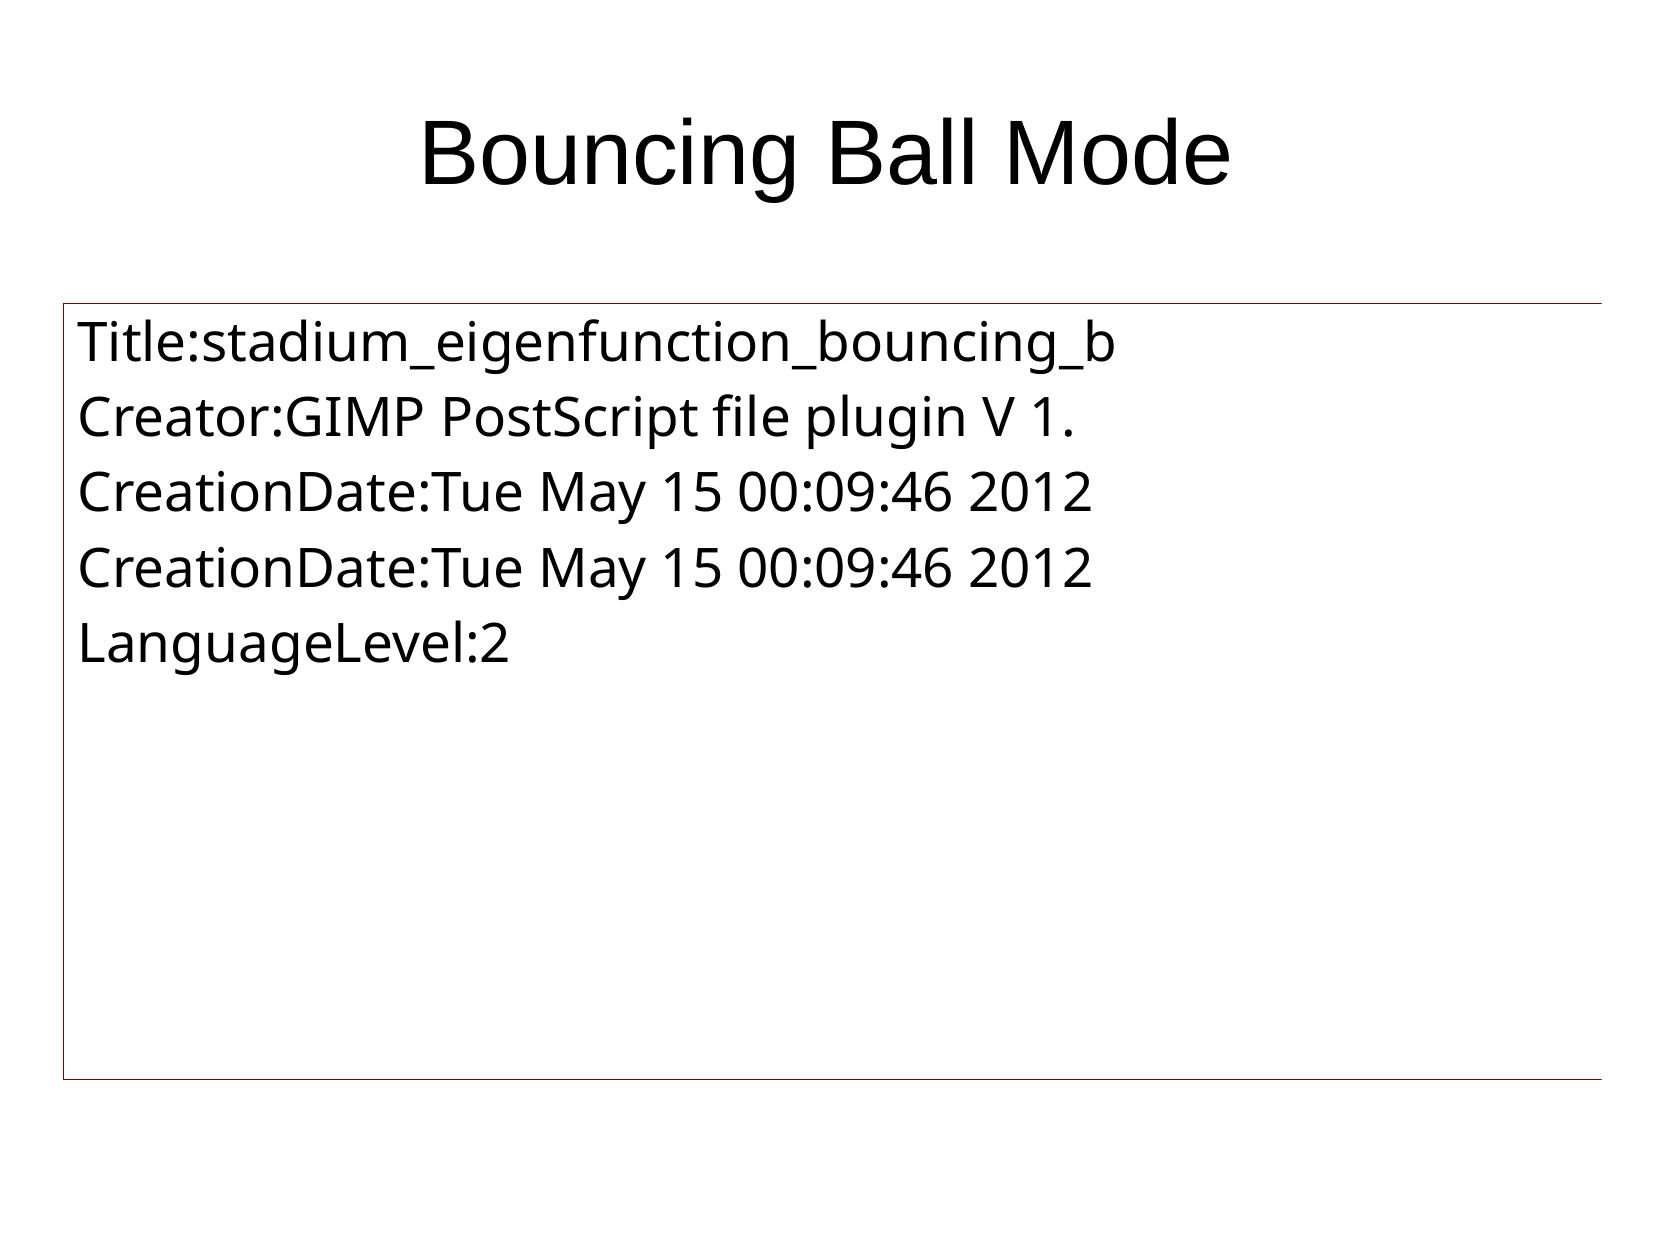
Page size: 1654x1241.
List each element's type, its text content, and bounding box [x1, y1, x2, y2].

picture [60, 300, 1602, 1080]
title Bouncing Ball Mode [82, 49, 1571, 257]
